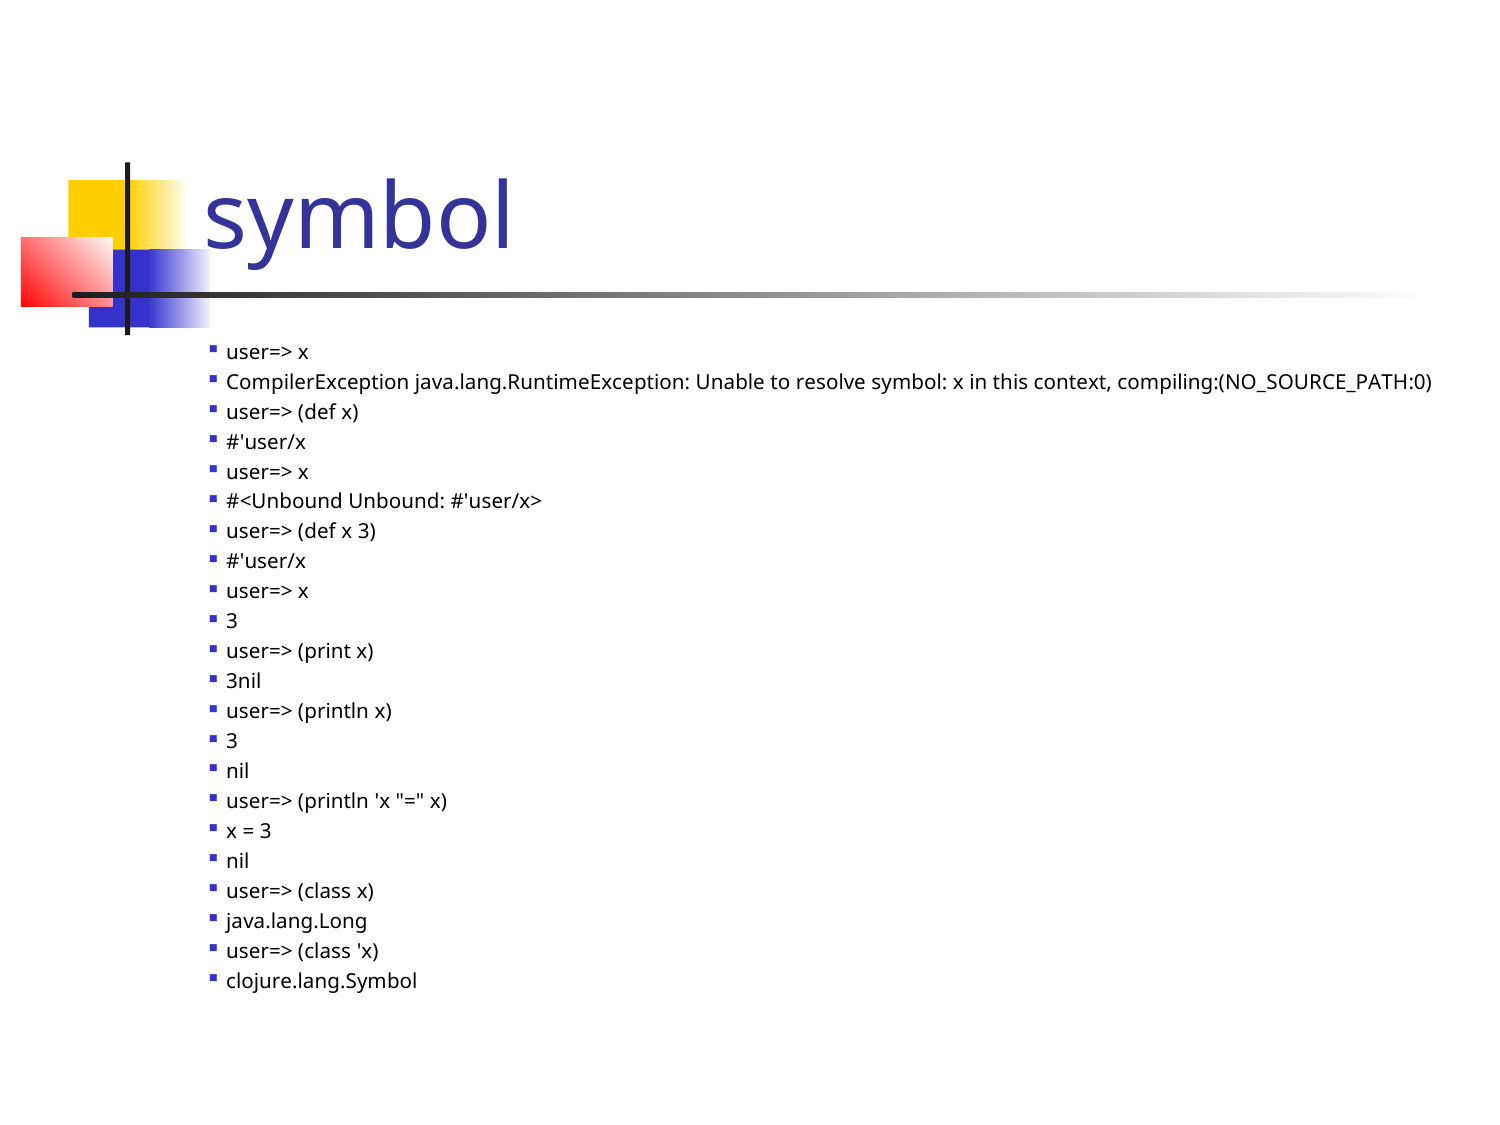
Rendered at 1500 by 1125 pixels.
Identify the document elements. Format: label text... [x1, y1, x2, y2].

title symbol [188, 35, 1468, 276]
list user=> x CompilerException java.lang.RuntimeException: Unable to resolve symbol: x in this context, compiling:(NO_SOURCE_PATH:0) user=> (def x) #'user/x user=> x #<Unbound Unbound: #'user/x> user=> (def x 3) #'user/x user=> x 3 user=> (print x) 3nil user=> (println x) 3 nil user=> (println 'x "=" x) x = 3 nil user=> (class x) java.lang.Long user=> (class 'x) clojure.lang.Symbol [193, 331, 1469, 1007]
